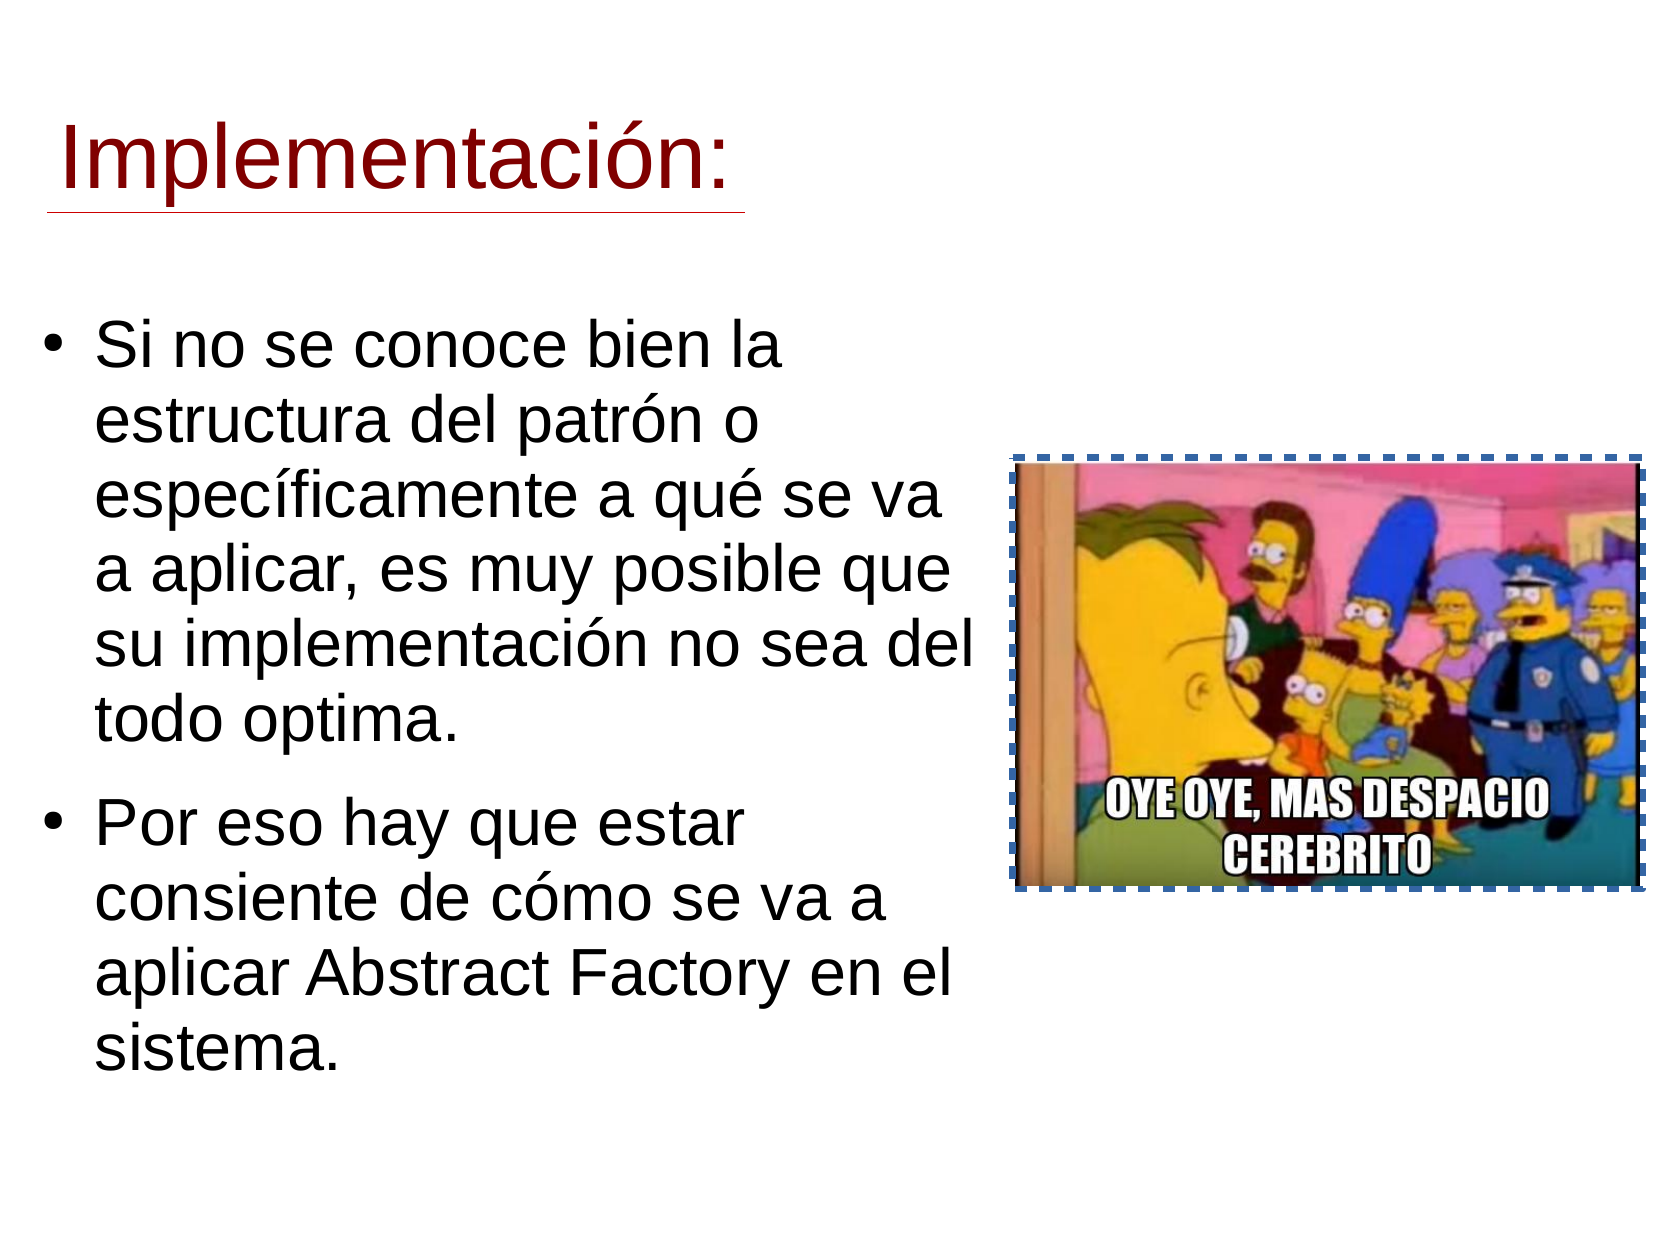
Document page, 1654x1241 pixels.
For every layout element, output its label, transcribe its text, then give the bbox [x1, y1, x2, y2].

picture [1015, 460, 1640, 886]
title Implementación: [59, 52, 1489, 260]
list Si no se conoce bien la estructura del patrón o específicamente a qué se va a aplicar, es muy posible que su implementación no sea del todo optima. Por eso hay que estar consiente de cómo se va a aplicar Abstract Factory en el sistema. [23, 307, 981, 1134]
